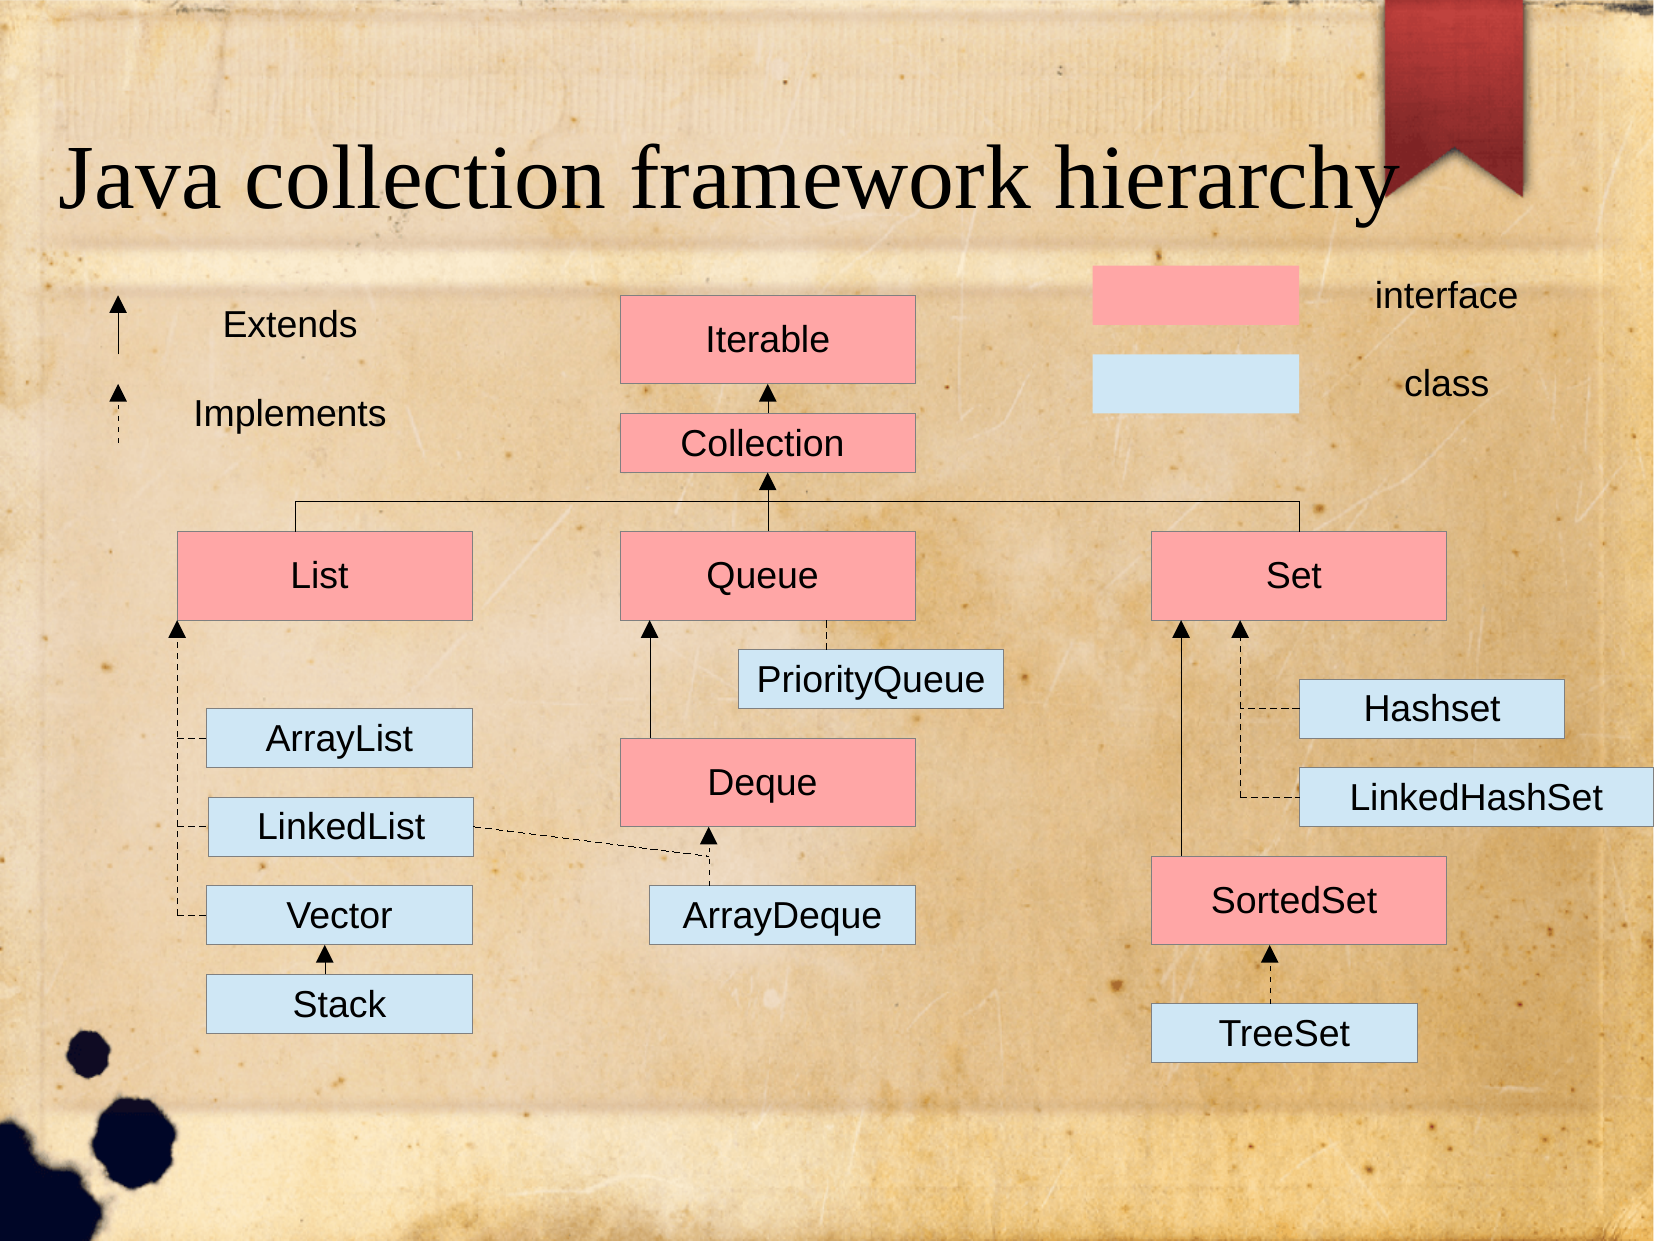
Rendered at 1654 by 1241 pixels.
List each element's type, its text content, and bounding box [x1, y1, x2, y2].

text_box Extends [177, 295, 414, 355]
text_box Vector [206, 885, 473, 945]
text_box [1092, 265, 1300, 325]
text_box TreeSet [1151, 1003, 1418, 1063]
text_box LinkedList [208, 797, 474, 857]
text_box Set [1151, 531, 1447, 621]
text_box Deque [620, 738, 916, 827]
title Java collection framework hierarchy [59, 118, 1536, 237]
picture [0, 0, 1654, 1241]
text_box Implements [177, 383, 414, 443]
text_box Stack [206, 974, 473, 1034]
text_box interface [1328, 265, 1565, 325]
text_box ArrayDeque [649, 885, 916, 945]
text_box Collection [620, 413, 916, 473]
text_box [1092, 354, 1300, 414]
text_box Iterable [620, 295, 916, 384]
text_box ArrayList [206, 708, 473, 768]
text_box PriorityQueue [738, 649, 1004, 709]
text_box Queue [620, 531, 916, 621]
text_box List [177, 531, 473, 621]
text_box SortedSet [1151, 856, 1447, 945]
text_box class [1328, 354, 1565, 414]
text_box LinkedHashSet [1299, 767, 1654, 827]
text_box Hashset [1299, 679, 1565, 739]
